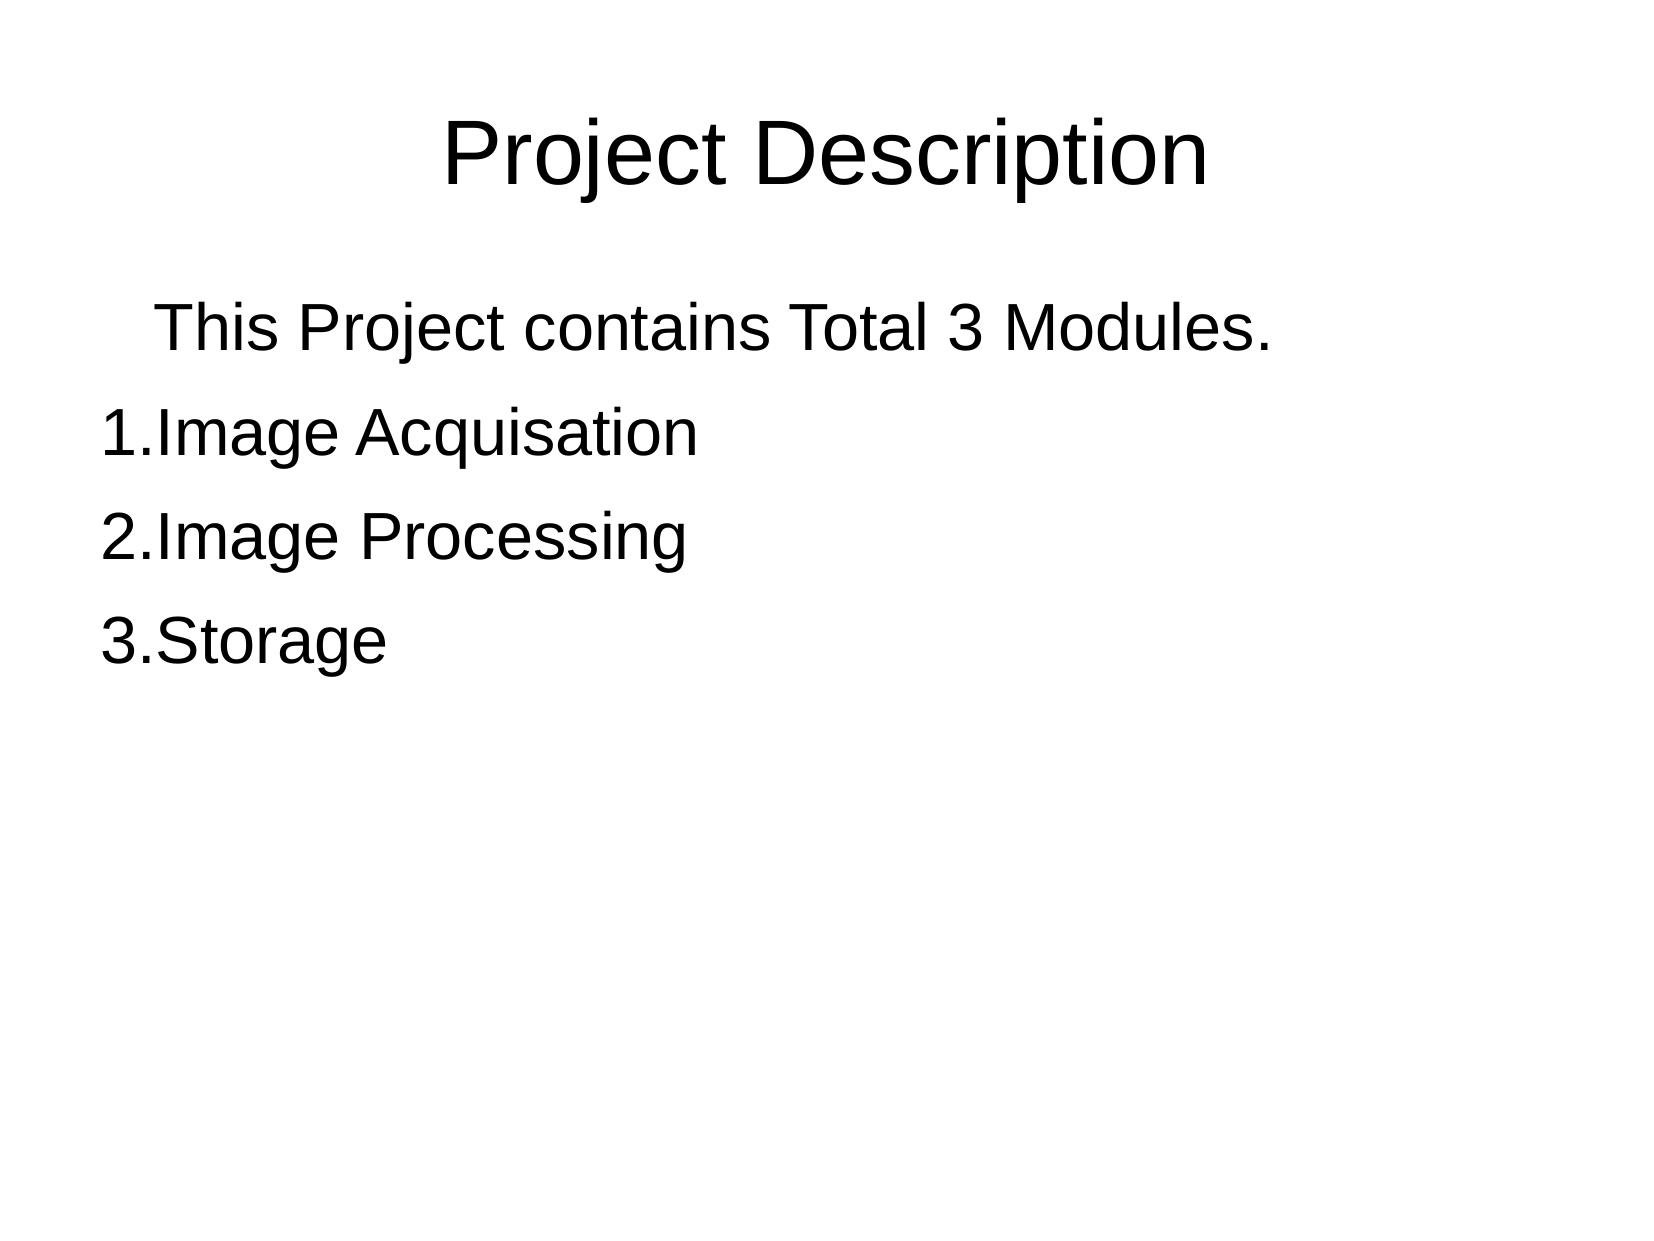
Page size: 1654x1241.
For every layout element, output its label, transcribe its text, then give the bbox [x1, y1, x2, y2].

list This Project contains Total 3 Modules. Image Acquisation Image Processing Storage [82, 290, 1571, 1010]
title Project Description [82, 49, 1571, 257]
